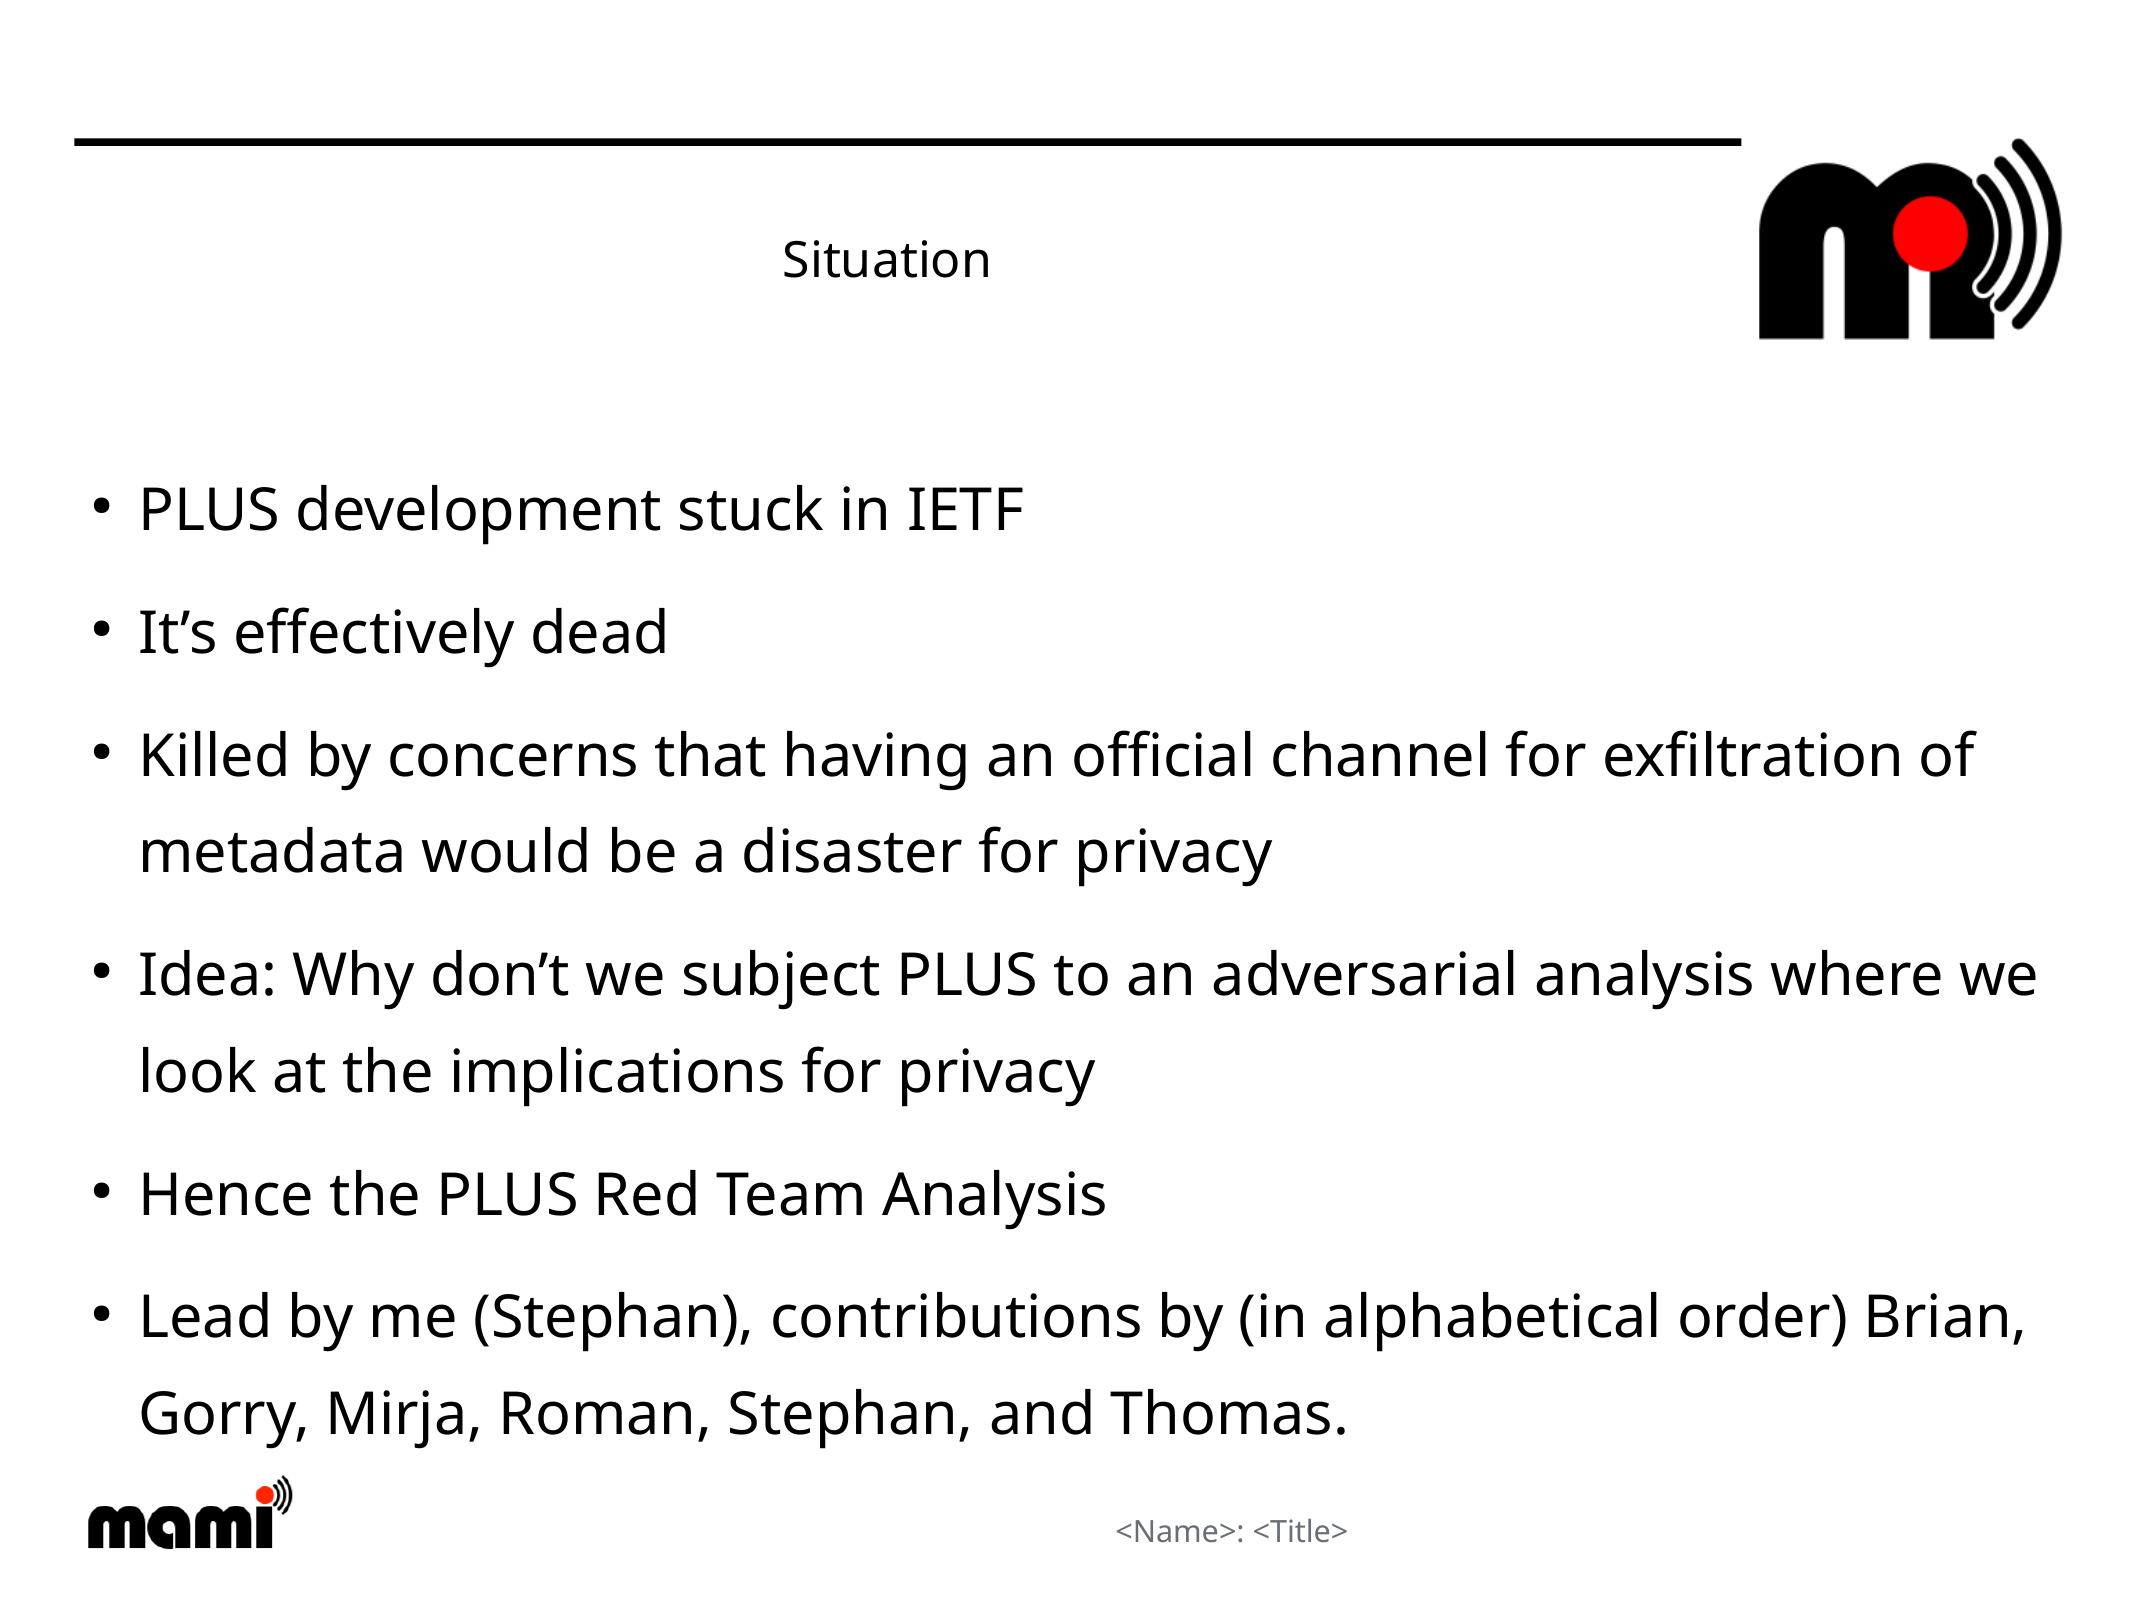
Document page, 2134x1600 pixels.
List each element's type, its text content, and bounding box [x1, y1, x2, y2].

picture [86, 1473, 294, 1552]
list PLUS development stuck in IETF It’s effectively dead Killed by concerns that having an official channel for exfiltration of metadata would be a disaster for privacy Idea: Why don’t we subject PLUS to an adversarial analysis where we look at the implications for privacy Hence the PLUS Red Team Analysis Lead by me (Stephan), contributions by (in alphabetical order) Brian, Gorry, Mirja, Roman, Stephan, and Thomas. [75, 451, 2053, 1462]
title Situation [75, 144, 1700, 372]
picture [1758, 138, 2065, 340]
